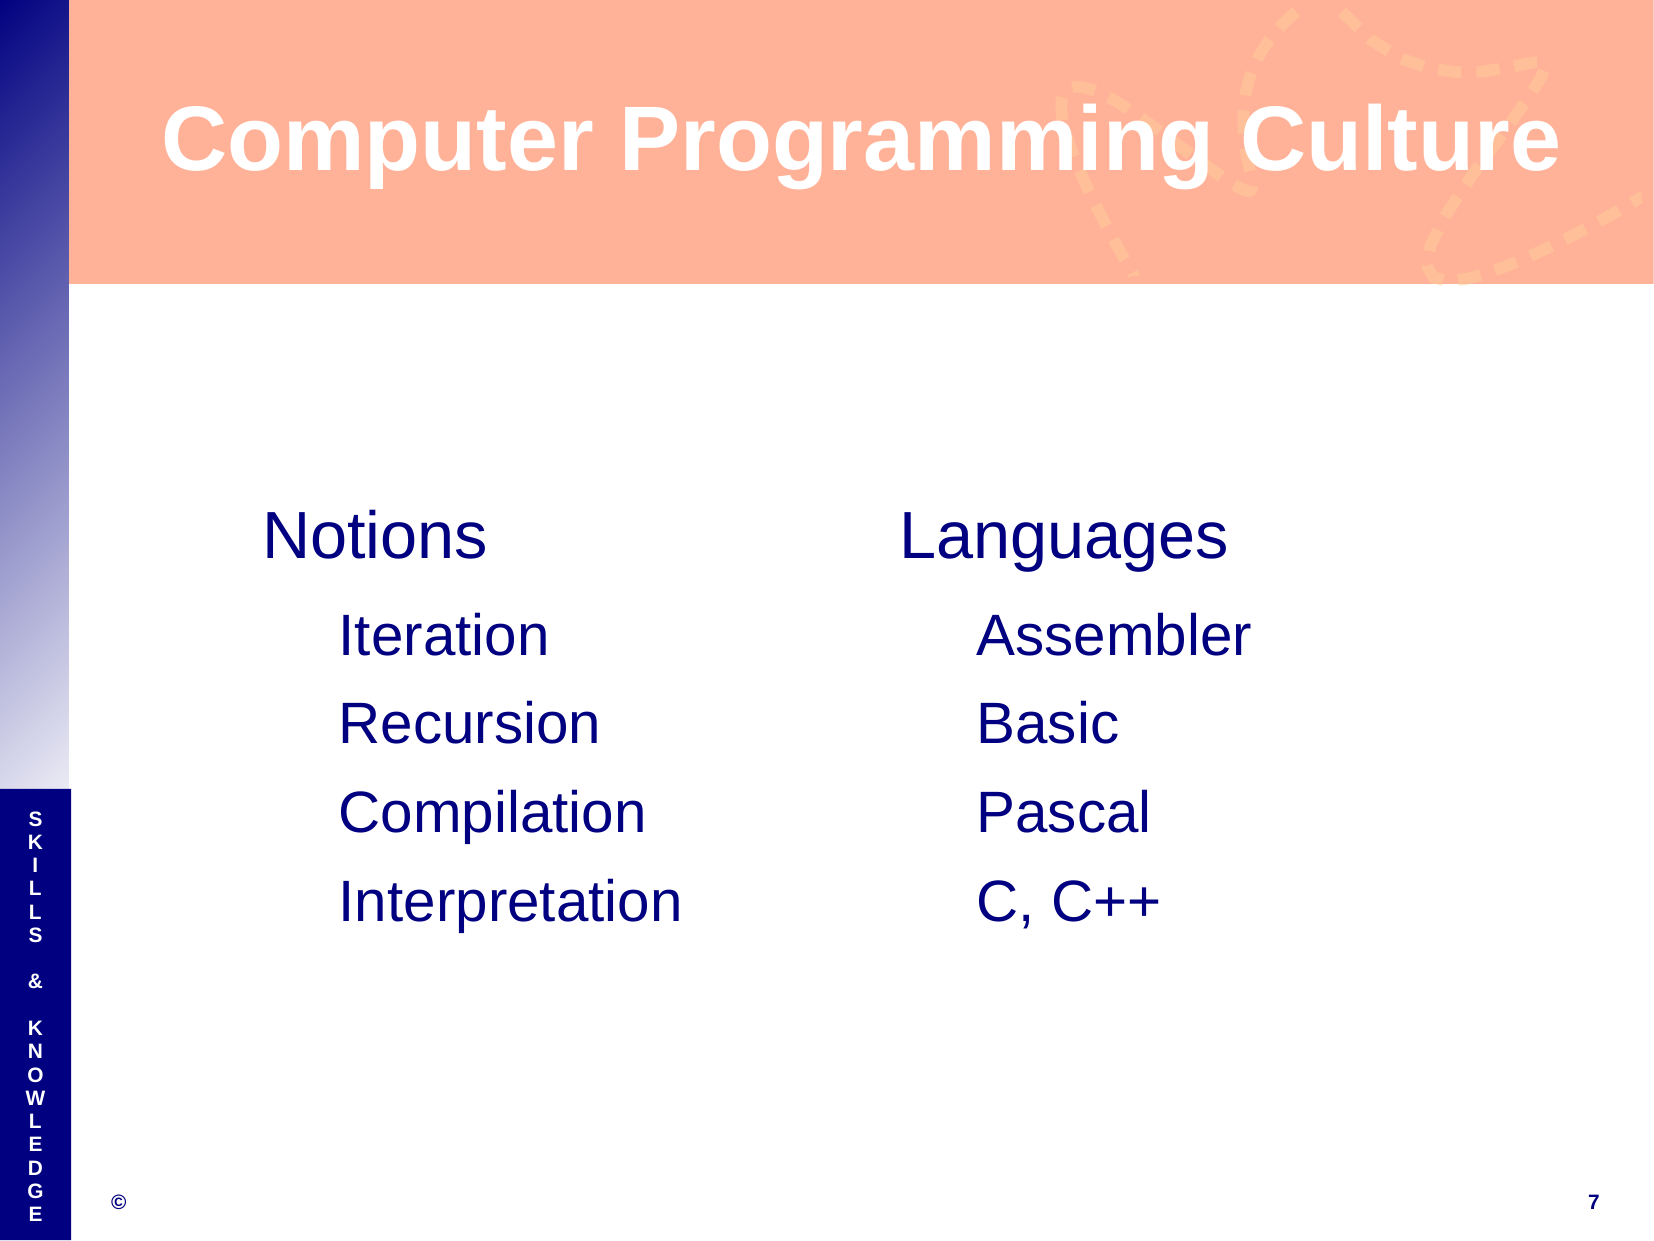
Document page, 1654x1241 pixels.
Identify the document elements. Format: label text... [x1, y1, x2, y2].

list Notions Iteration Recursion Compilation Interpretation [244, 498, 781, 959]
title Computer Programming Culture [70, 34, 1654, 242]
list Languages Assembler Basic Pascal C, C++ [882, 498, 1419, 937]
text_box S K I L L S & K N O W L E D G E [0, 788, 71, 1241]
